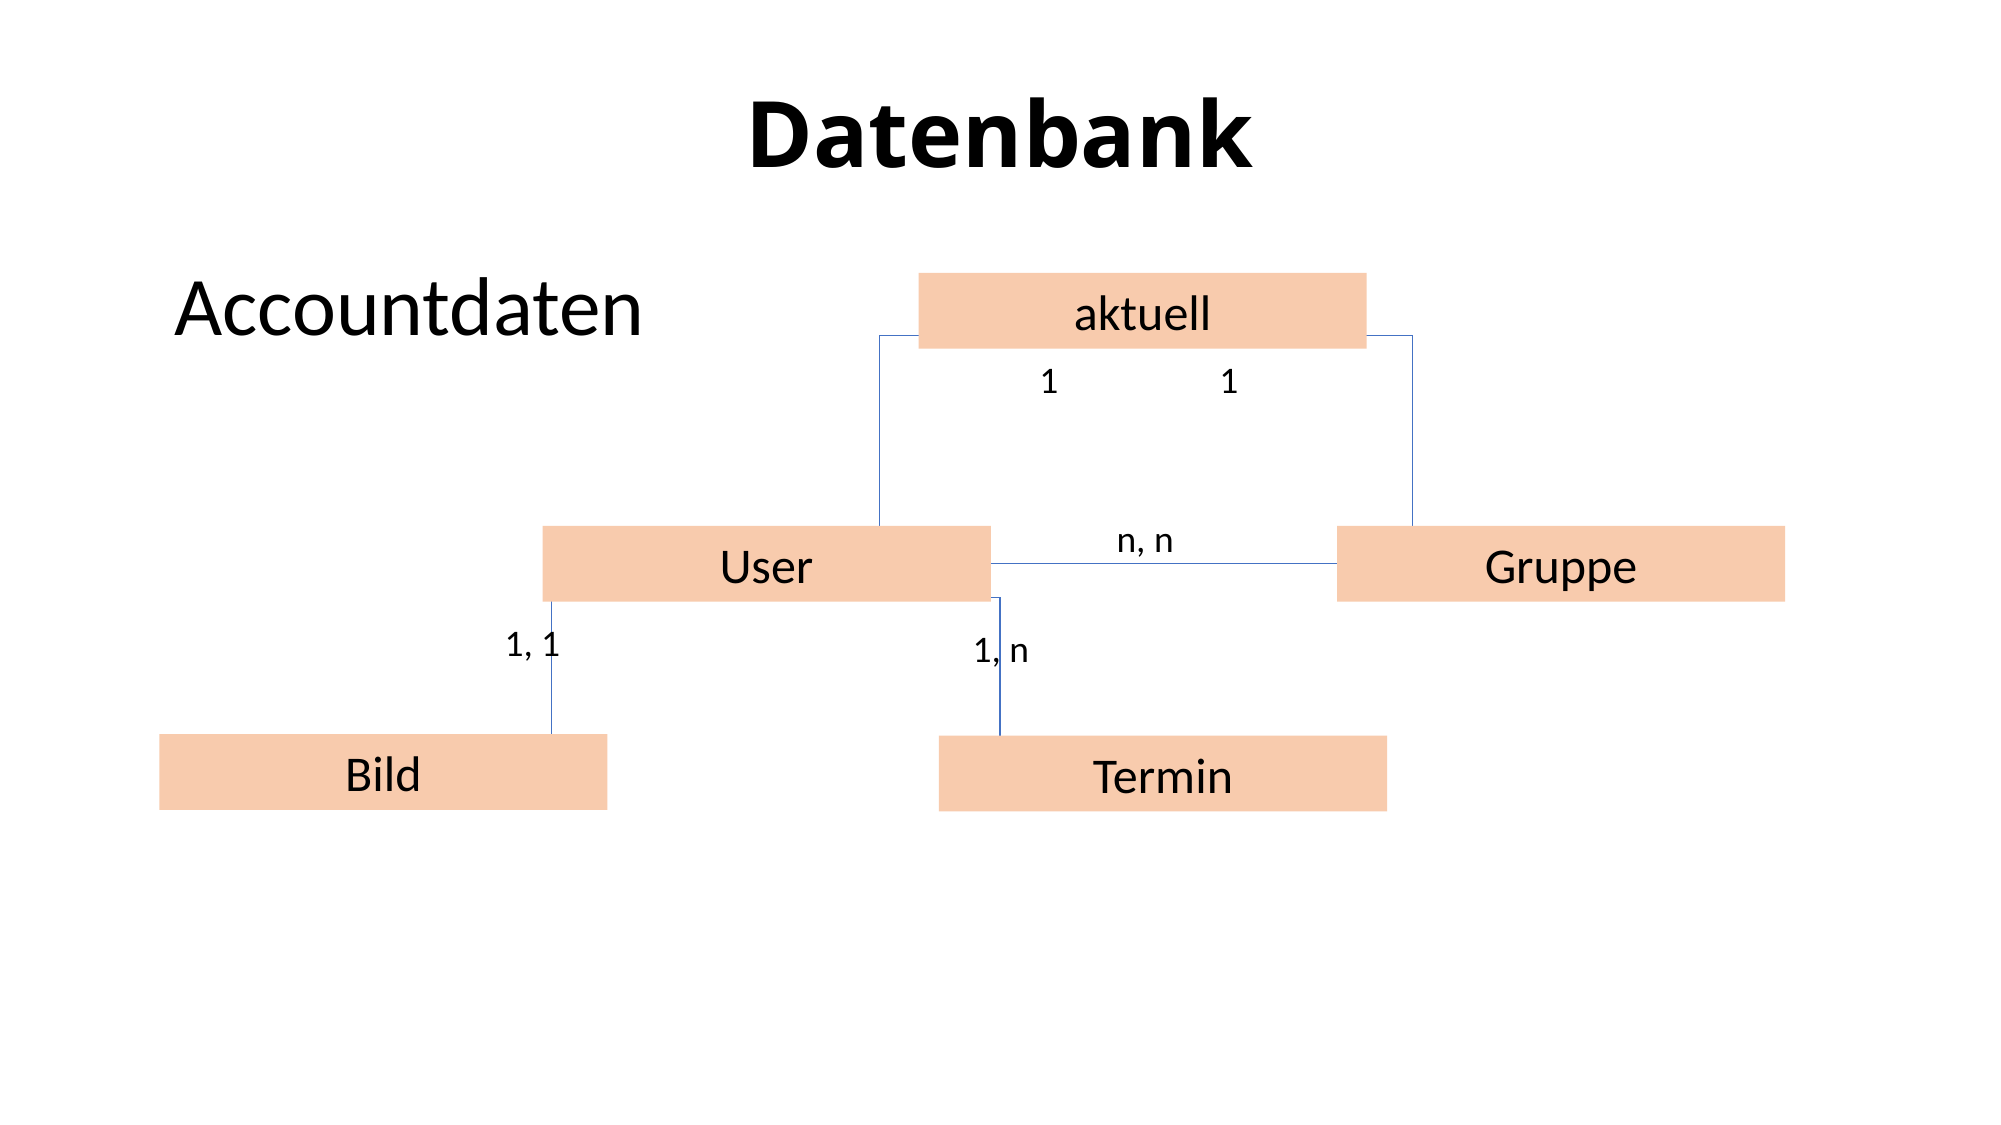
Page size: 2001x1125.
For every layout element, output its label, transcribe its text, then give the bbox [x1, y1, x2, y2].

text_box User [542, 525, 991, 602]
text_box 1, 1 [475, 611, 589, 672]
text_box aktuell [918, 272, 1367, 349]
title Datenbank [137, 59, 1863, 216]
text_box Bild [159, 734, 608, 810]
text_box 1, n [938, 617, 1063, 678]
text_box Termin [938, 735, 1388, 812]
text_box Accountdaten [159, 245, 697, 362]
text_box 1 1 [1024, 348, 1261, 410]
text_box Gruppe [1337, 525, 1786, 602]
text_box n, n [1083, 507, 1208, 569]
